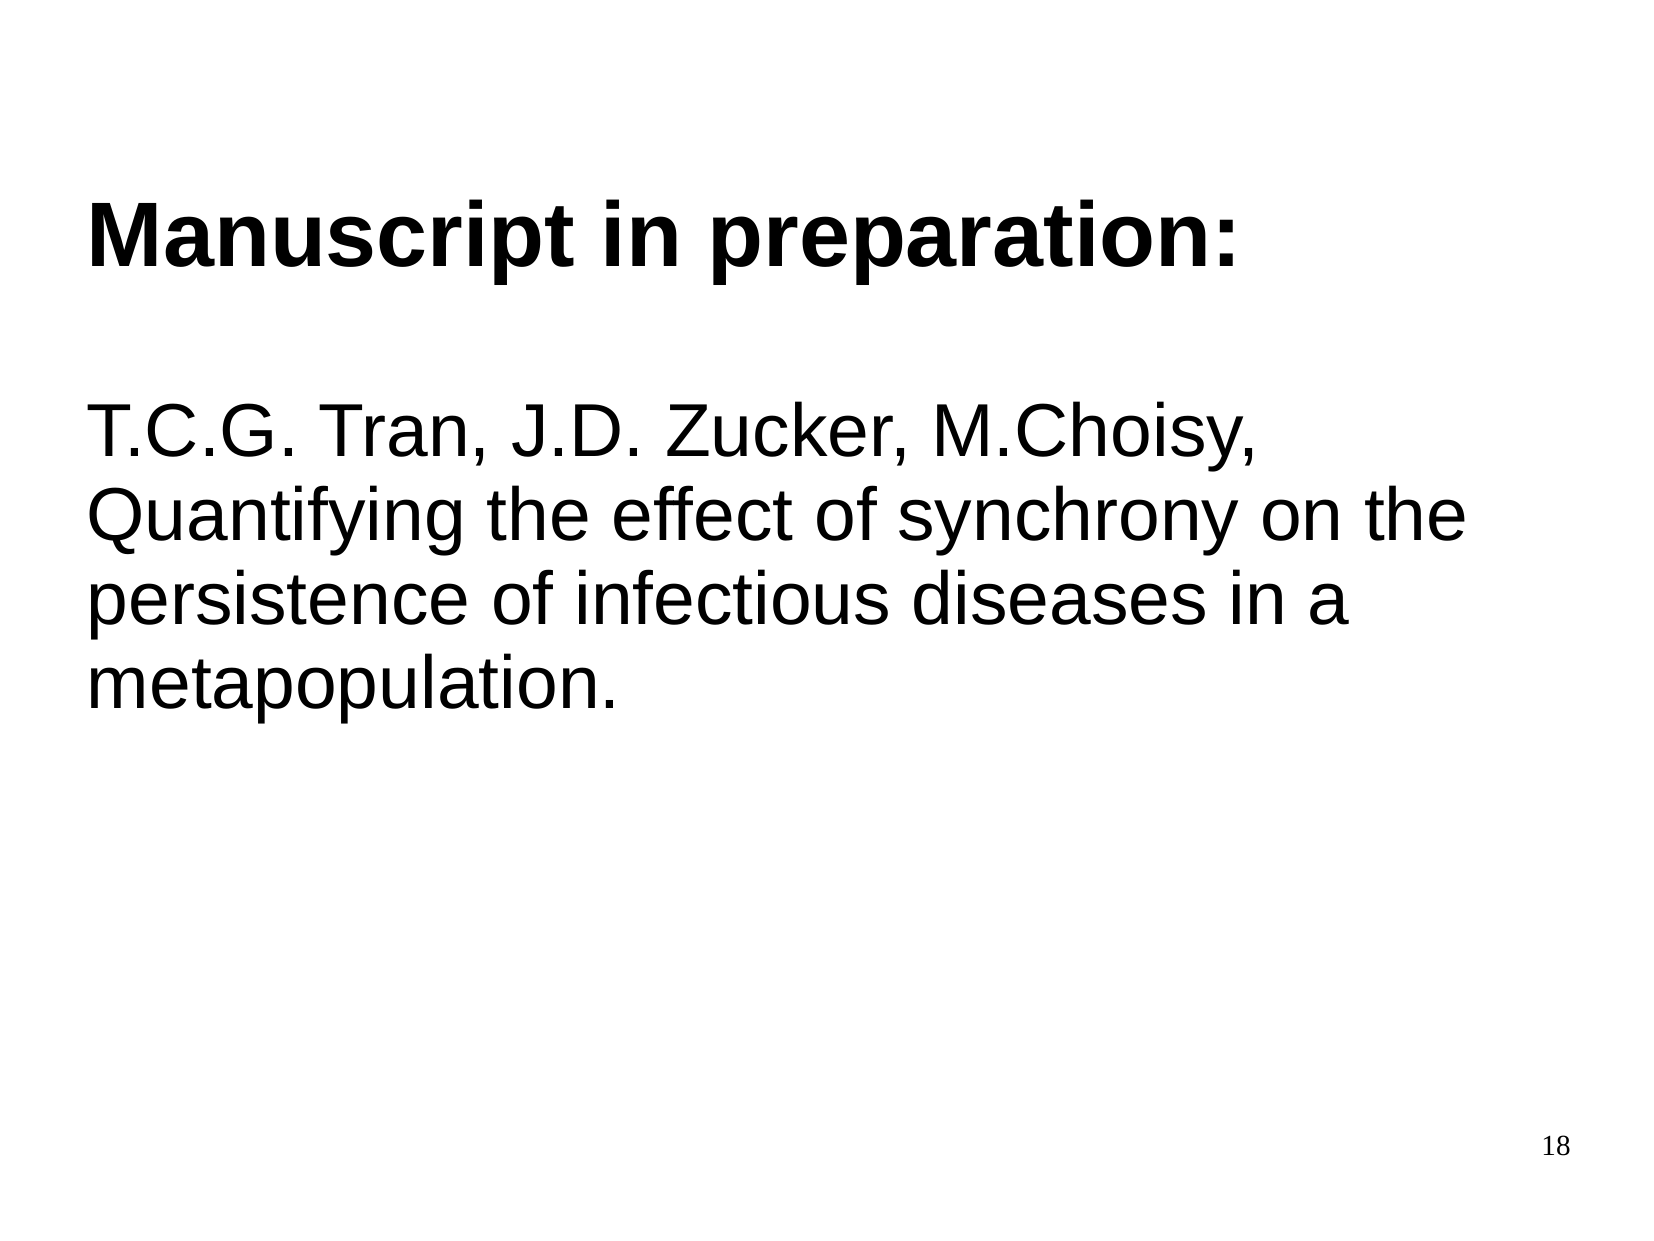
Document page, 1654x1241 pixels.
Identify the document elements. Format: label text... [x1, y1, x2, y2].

title Manuscript in preparation: T.C.G. Tran, J.D. Zucker, M.Choisy, Quantifying the effect of synchrony on the persistence of infectious diseases in a metapopulation. [86, 152, 1607, 756]
